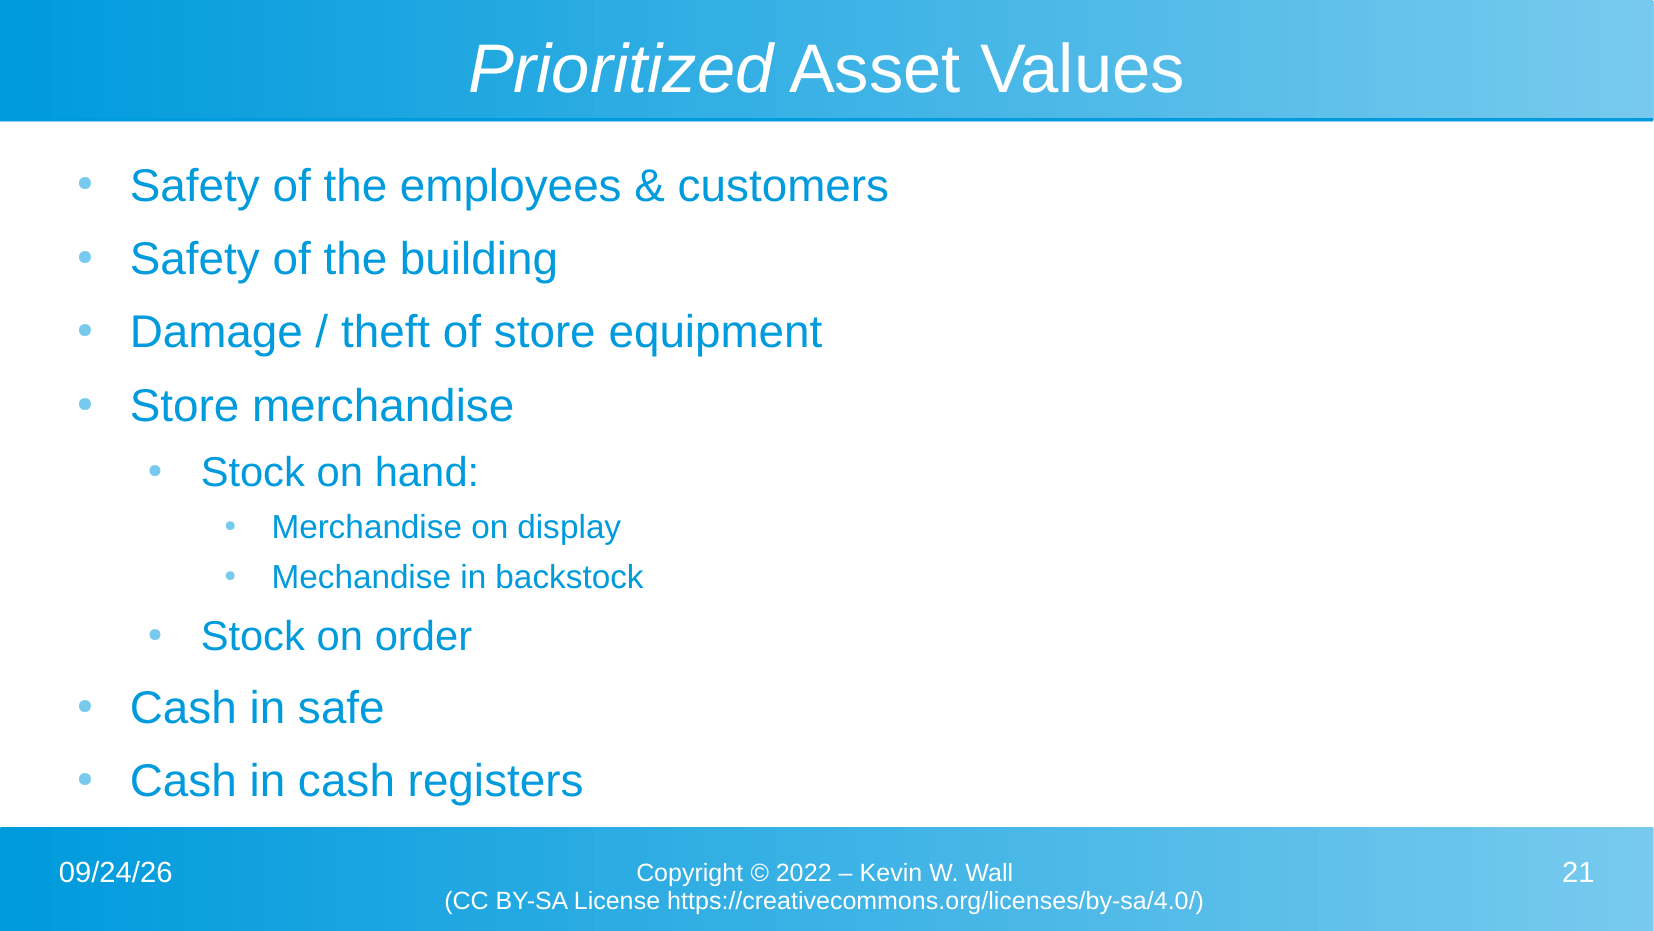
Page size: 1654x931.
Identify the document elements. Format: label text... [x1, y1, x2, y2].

title Prioritized Asset Values [59, 29, 1595, 108]
list Safety of the employees & customers Safety of the building Damage / theft of store equipment Store merchandise Stock on hand: Merchandise on display Mechandise in backstock Stock on order Cash in safe Cash in cash registers [59, 159, 1595, 806]
